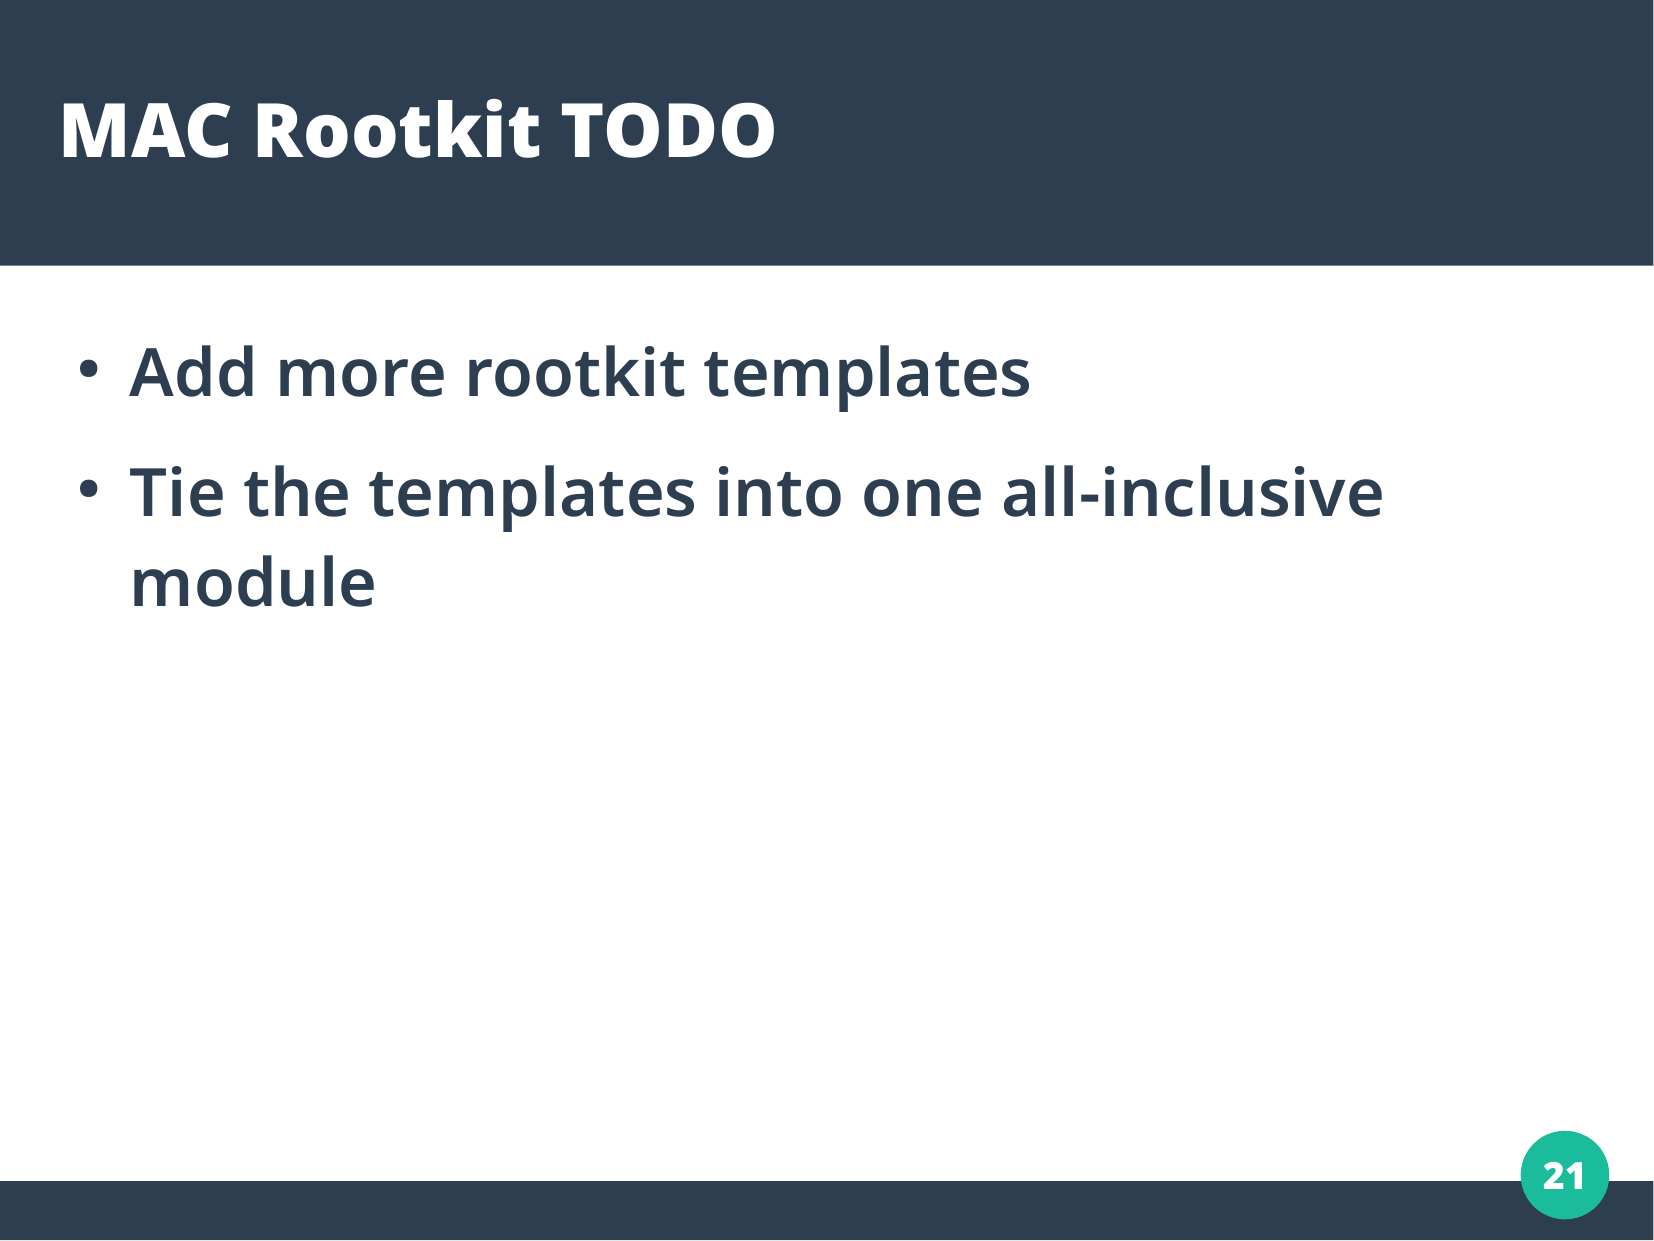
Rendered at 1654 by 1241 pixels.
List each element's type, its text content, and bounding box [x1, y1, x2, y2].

list Add more rootkit templates Tie the templates into one all-inclusive module [59, 324, 1595, 1152]
title MAC Rootkit TODO [59, 49, 1595, 207]
